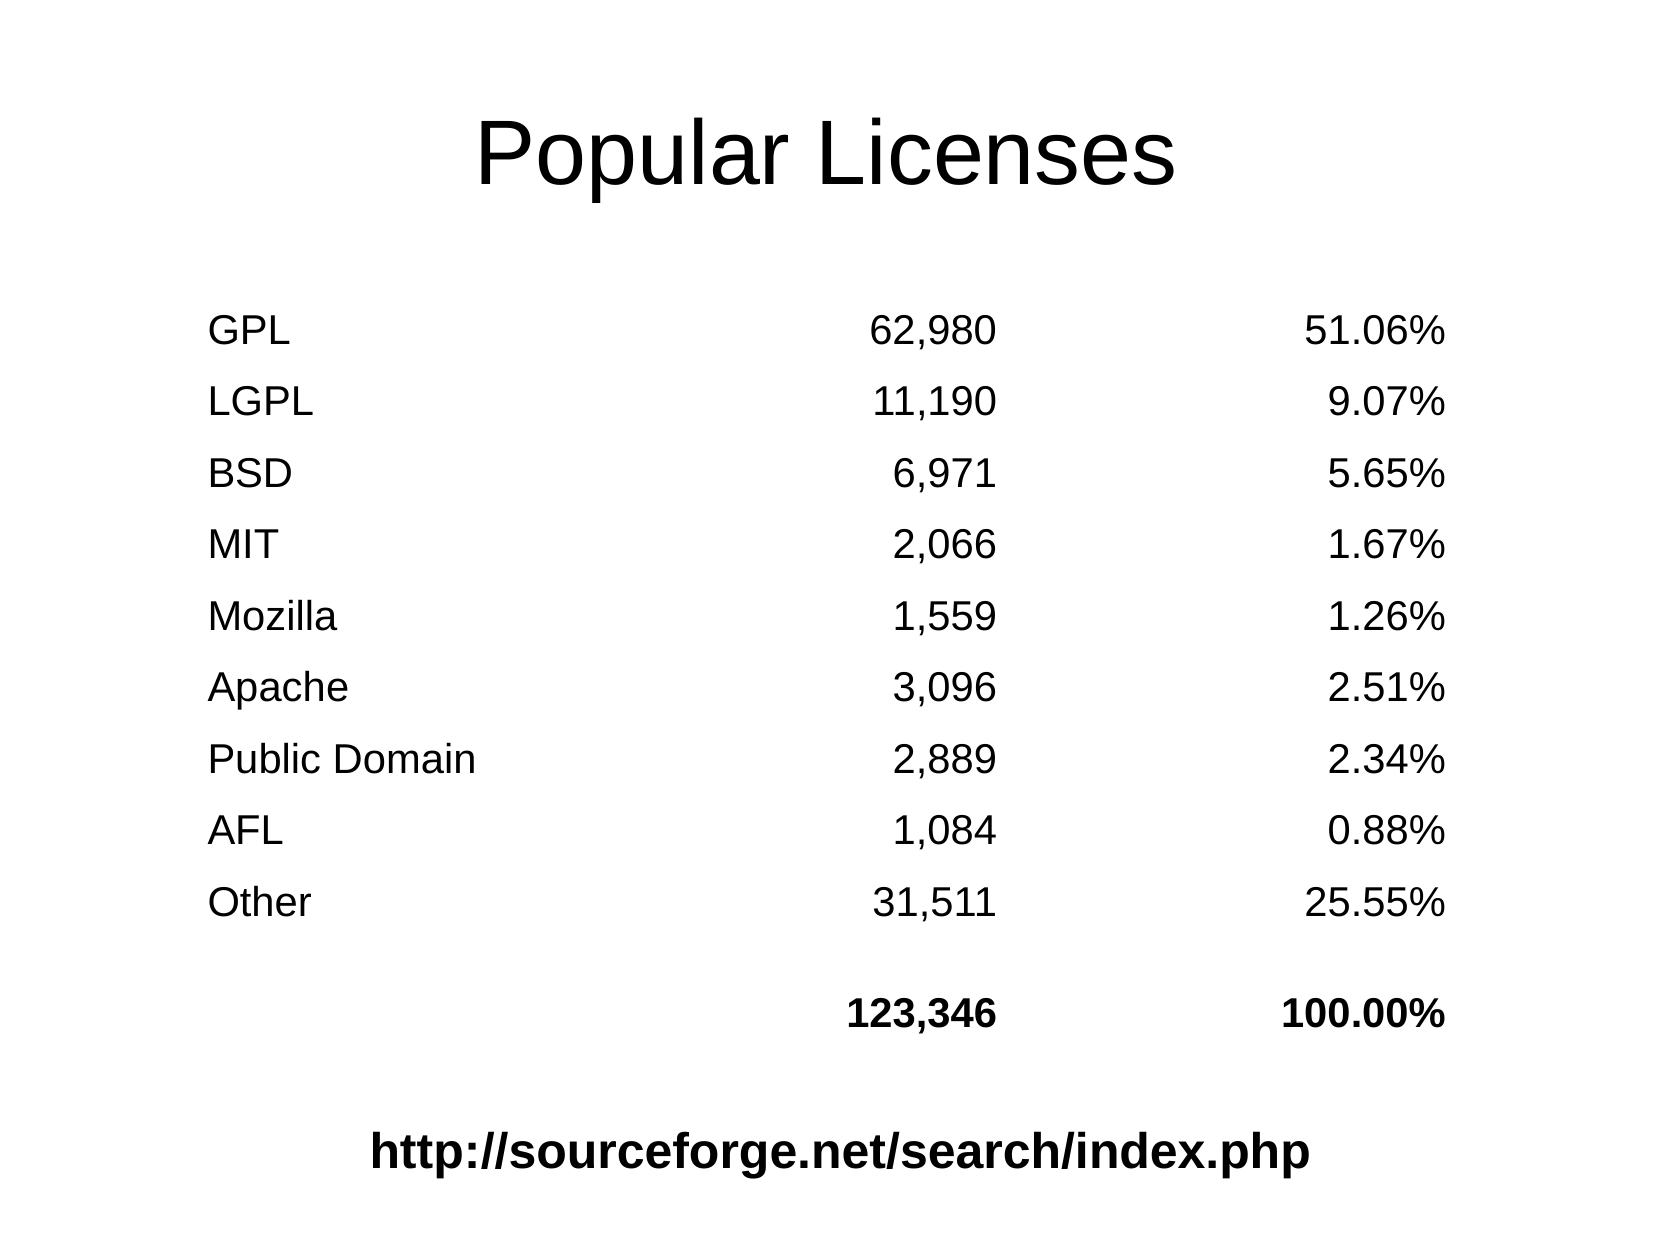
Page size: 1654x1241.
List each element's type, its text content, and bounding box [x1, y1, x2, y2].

text_box http://sourceforge.net/search/index.php [206, 1116, 1475, 1188]
text_box LGPL [192, 361, 632, 433]
text_box 1,084 [632, 790, 1012, 862]
text_box 2.51% [1012, 647, 1461, 719]
text_box 1.26% [1012, 576, 1461, 647]
text_box 2,066 [632, 504, 1012, 576]
text_box 9.07% [1012, 361, 1461, 433]
text_box 6,971 [632, 433, 1012, 504]
text_box 5.65% [1012, 433, 1461, 504]
text_box 51.06% [1012, 289, 1461, 361]
text_box GPL [192, 289, 632, 361]
text_box Other [192, 862, 632, 933]
title Popular Licenses [82, 49, 1571, 257]
text_box 2.34% [1012, 719, 1461, 790]
text_box 11,190 [632, 361, 1012, 433]
text_box 1,559 [632, 576, 1012, 647]
text_box 3,096 [632, 647, 1012, 719]
text_box 0.88% [1012, 790, 1461, 862]
text_box AFL [192, 790, 632, 862]
text_box 123,346 [631, 933, 1012, 1044]
text_box Mozilla [192, 576, 632, 647]
text_box 62,980 [632, 289, 1012, 361]
text_box 31,511 [632, 862, 1012, 933]
text_box 100.00% [1012, 933, 1461, 1044]
text_box 1.67% [1012, 504, 1461, 576]
text_box Apache [192, 647, 632, 719]
text_box 2,889 [632, 719, 1012, 790]
text_box Public Domain [192, 719, 632, 790]
text_box MIT [192, 504, 632, 576]
text_box BSD [192, 433, 632, 504]
text_box 25.55% [1012, 862, 1461, 933]
